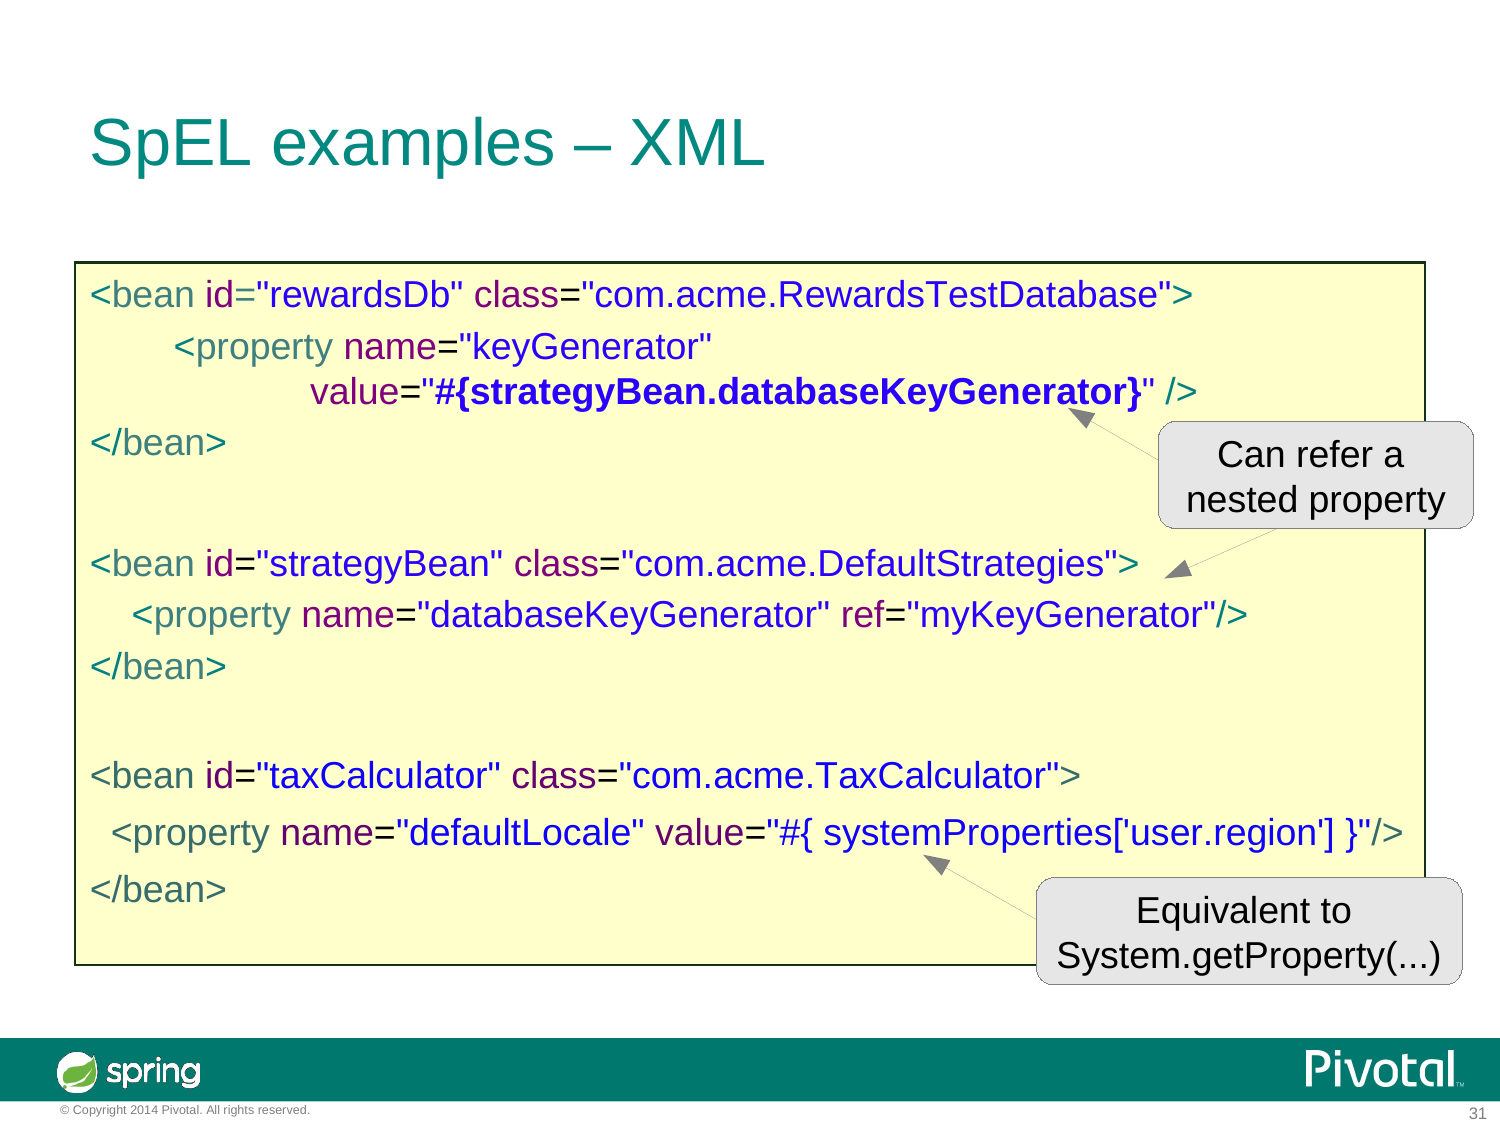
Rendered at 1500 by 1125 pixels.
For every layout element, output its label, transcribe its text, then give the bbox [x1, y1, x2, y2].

list <bean id="rewardsDb" class="com.acme.RewardsTestDatabase"> <property name="keyGenerator" value="#{strategyBean.databaseKeyGenerator}" /> </bean> <bean id="strategyBean" class="com.acme.DefaultStrategies"> <property name="databaseKeyGenerator" ref="myKeyGenerator"/> </bean> <bean id="taxCalculator" class="com.acme.TaxCalculator"> <property name="defaultLocale" value="#{ systemProperties['user.region'] }"/> </bean> [75, 262, 1426, 966]
text_box Can refer a nested property [1158, 421, 1474, 529]
text_box Equivalent to System.getProperty(...) [1036, 877, 1463, 985]
title SpEL examples – XML [75, 45, 1426, 233]
picture [1306, 1050, 1464, 1087]
picture [32, 1041, 210, 1103]
